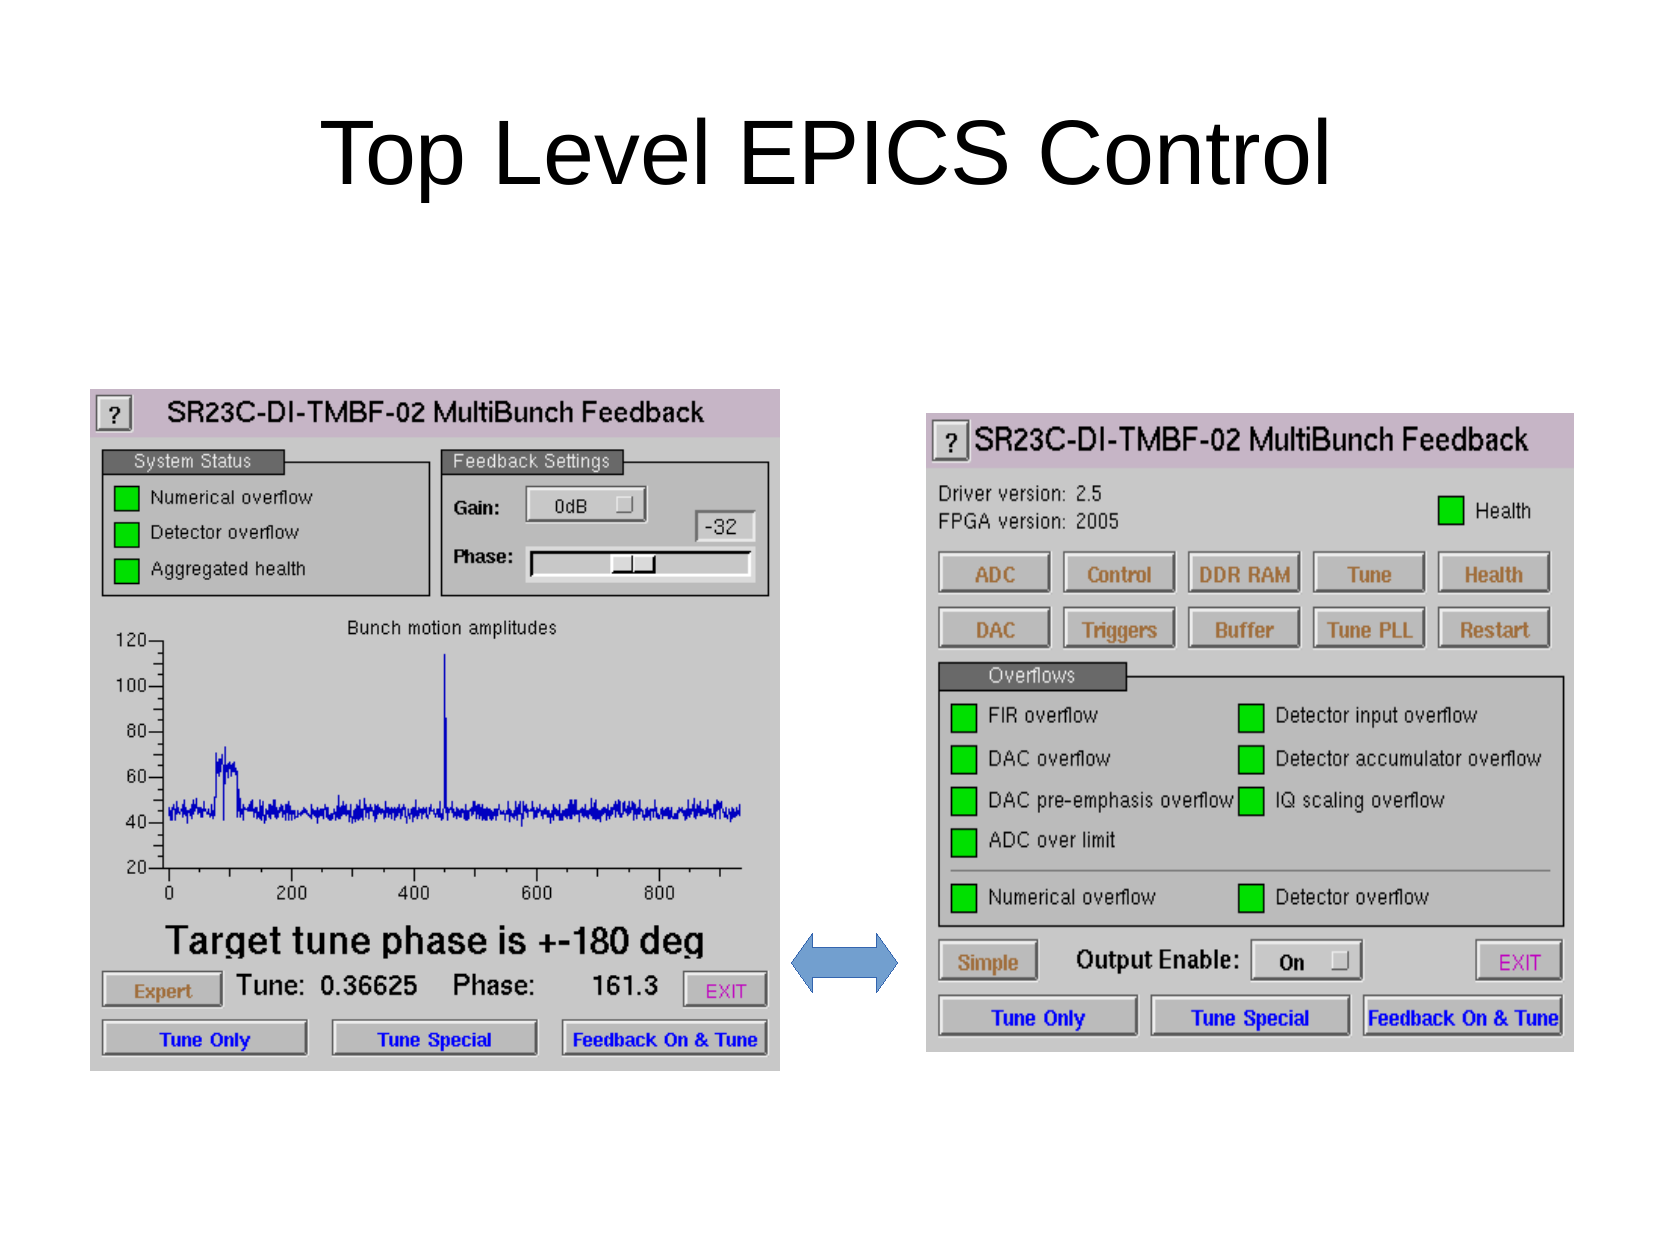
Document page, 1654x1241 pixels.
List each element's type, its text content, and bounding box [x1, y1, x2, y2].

title Top Level EPICS Control [82, 49, 1571, 257]
picture [90, 389, 780, 1071]
picture [926, 413, 1574, 1052]
text_box [791, 933, 898, 993]
